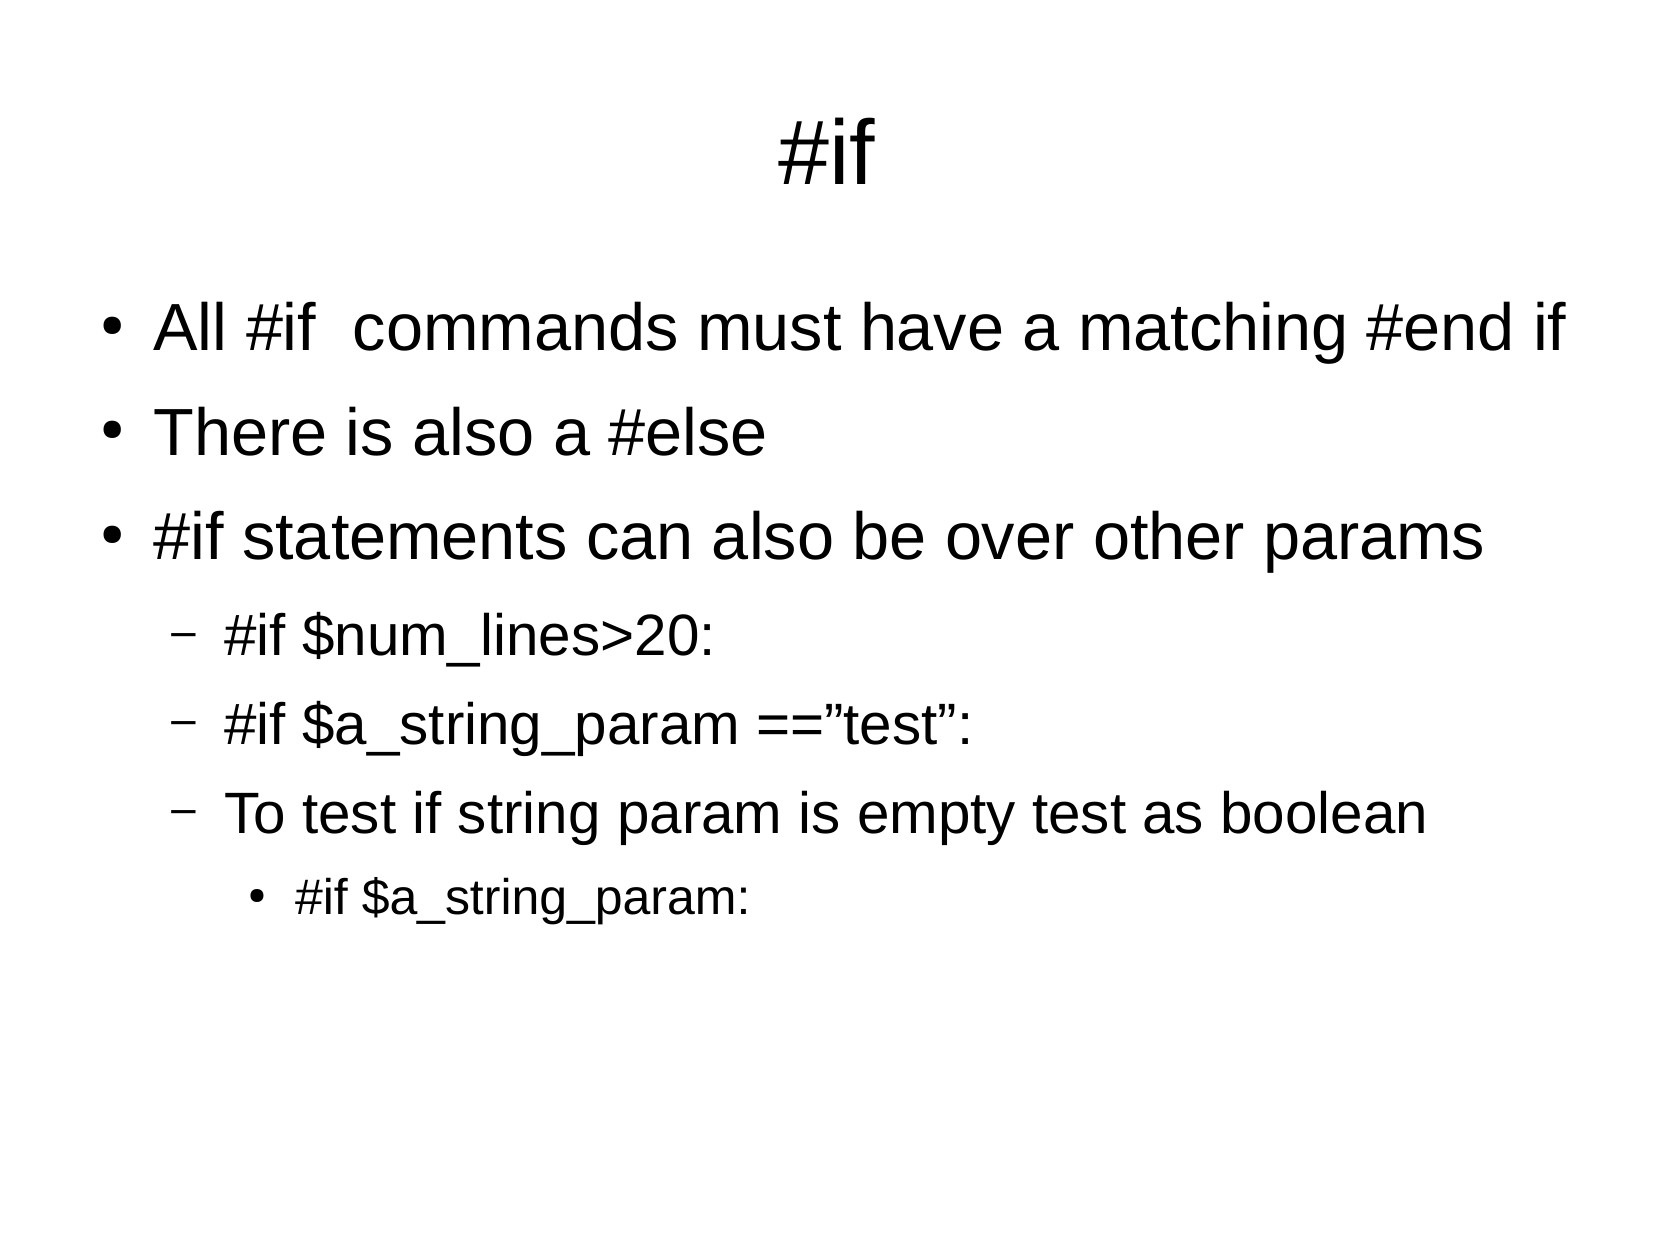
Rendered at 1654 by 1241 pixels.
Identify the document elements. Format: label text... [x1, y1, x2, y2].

title #if [82, 49, 1571, 257]
list All #if commands must have a matching #end if There is also a #else #if statements can also be over other params #if $num_lines>20: #if $a_string_param ==”test”: To test if string param is empty test as boolean #if $a_string_param: [82, 290, 1571, 1010]
